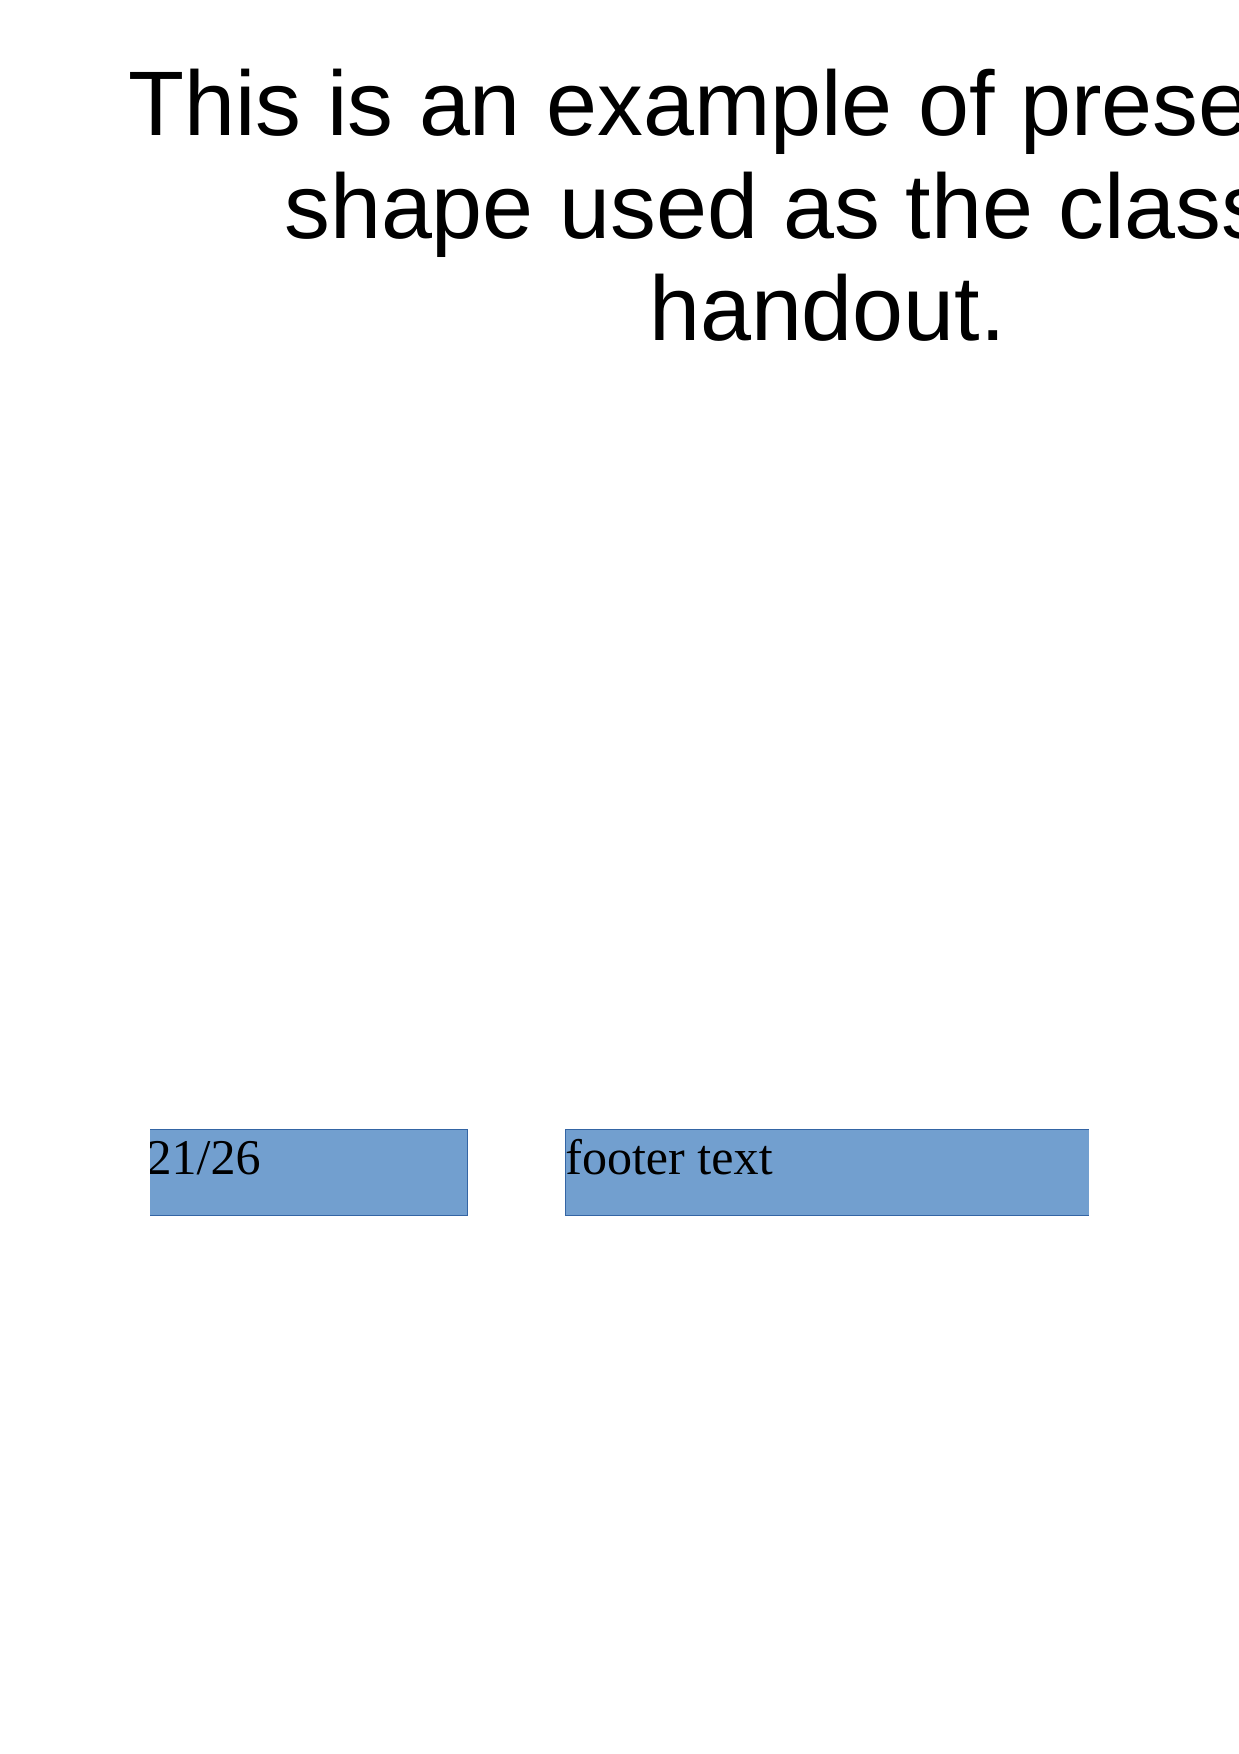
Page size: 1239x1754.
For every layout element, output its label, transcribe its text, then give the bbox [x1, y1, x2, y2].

title This is an example of presentation shape used as the class of handout. [121, 102, 1239, 311]
